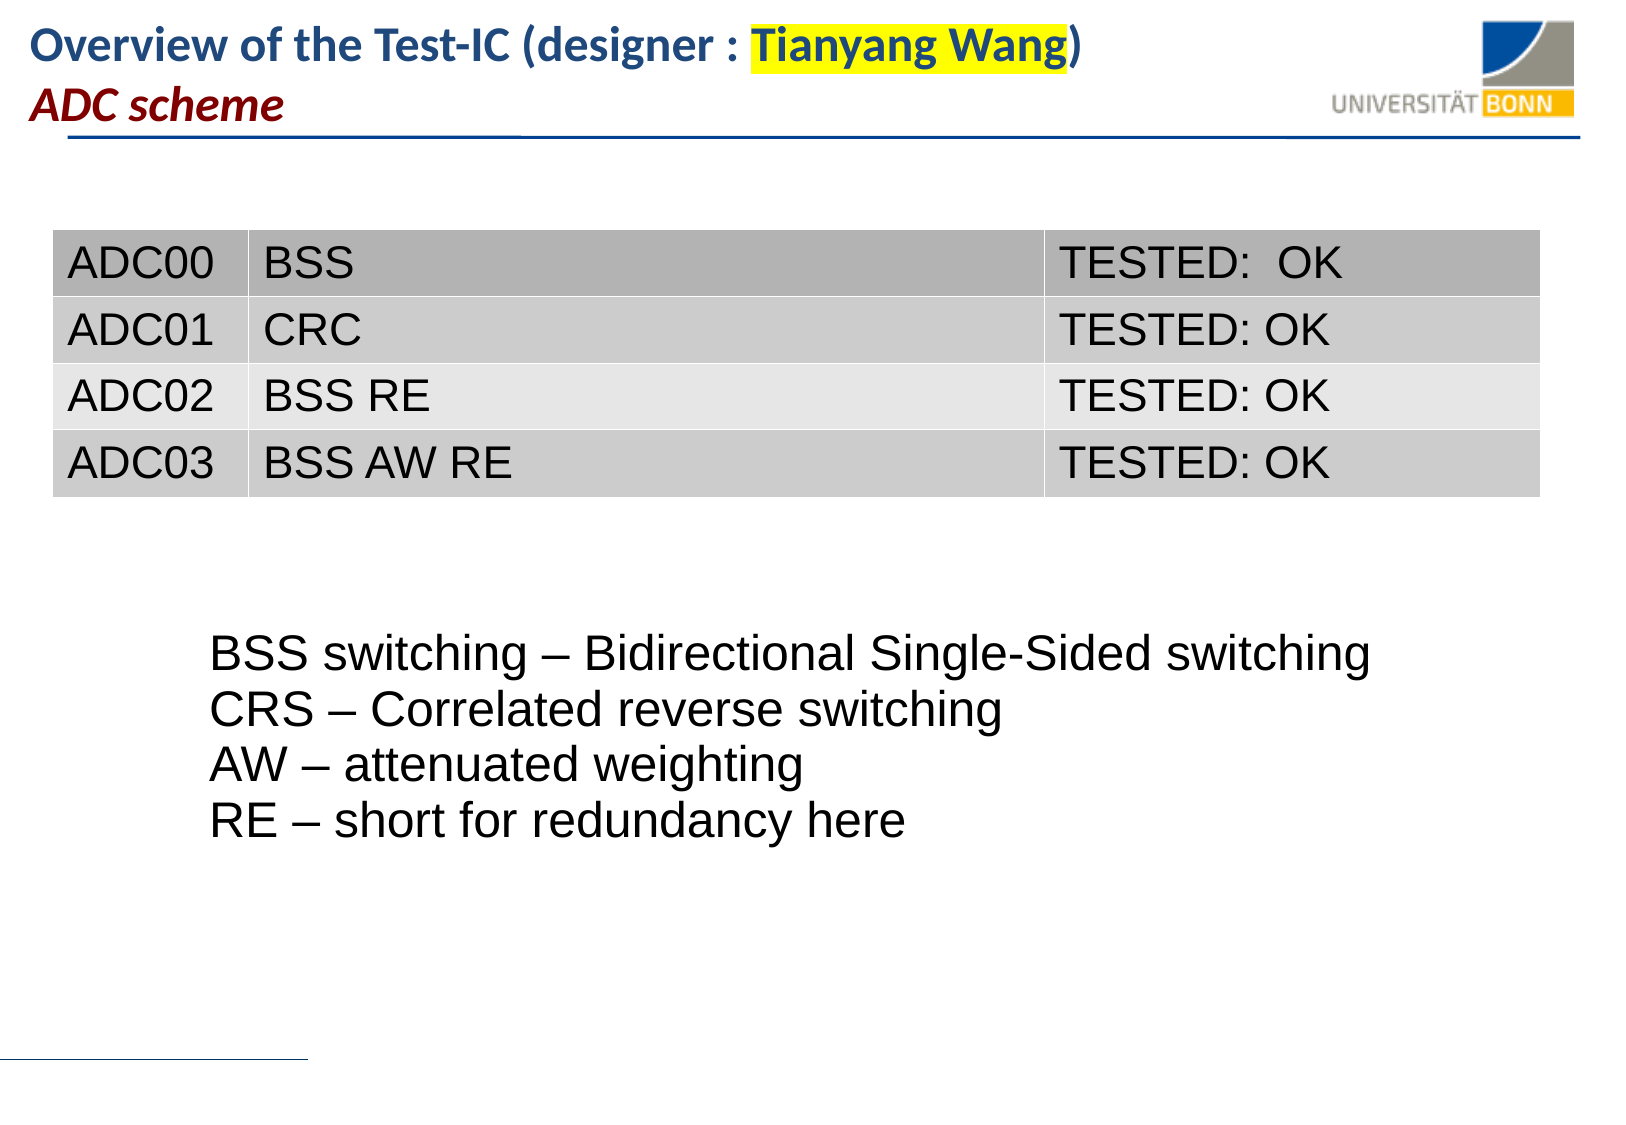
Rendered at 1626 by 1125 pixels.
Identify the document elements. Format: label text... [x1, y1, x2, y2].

table_cell ADC03 [53, 430, 248, 497]
table_cell TESTED: OK [1045, 364, 1540, 429]
table_cell ADC02 [53, 364, 248, 429]
text_box BSS switching – Bidirectional Single-Sided switching CRS – Correlated reverse switching AW – attenuated weighting RE – short for redundancy here [194, 617, 1387, 912]
table_cell BSS AW RE [249, 430, 1044, 497]
table_cell ADC01 [53, 297, 248, 363]
table_cell TESTED: OK [1045, 297, 1540, 363]
picture [1330, 0, 1574, 137]
table_header BSS [249, 230, 1044, 296]
table_cell TESTED: OK [1045, 430, 1540, 497]
title Overview of the Test-IC (designer : Tianyang Wang) ADC scheme [15, 3, 1244, 99]
table_cell BSS RE [249, 364, 1044, 429]
table_cell CRC [249, 297, 1044, 363]
table_header ADC00 [53, 230, 248, 296]
table_header TESTED: OK [1045, 230, 1540, 296]
